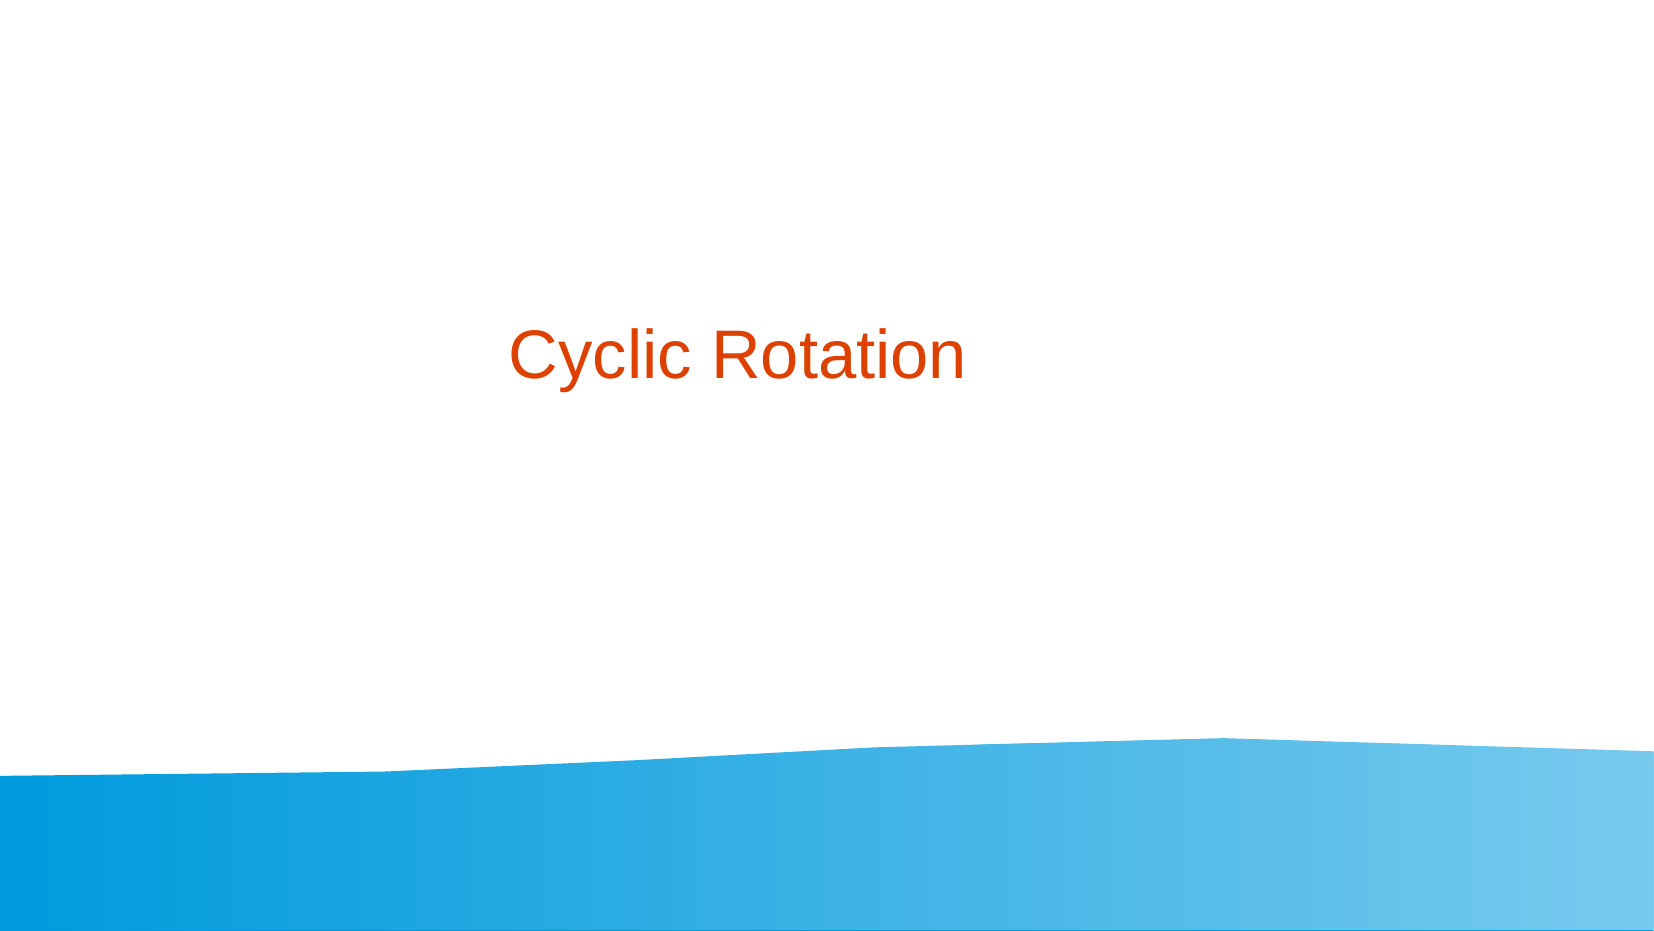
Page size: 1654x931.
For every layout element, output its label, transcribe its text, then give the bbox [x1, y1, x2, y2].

title Cyclic Rotation [0, 265, 1477, 443]
